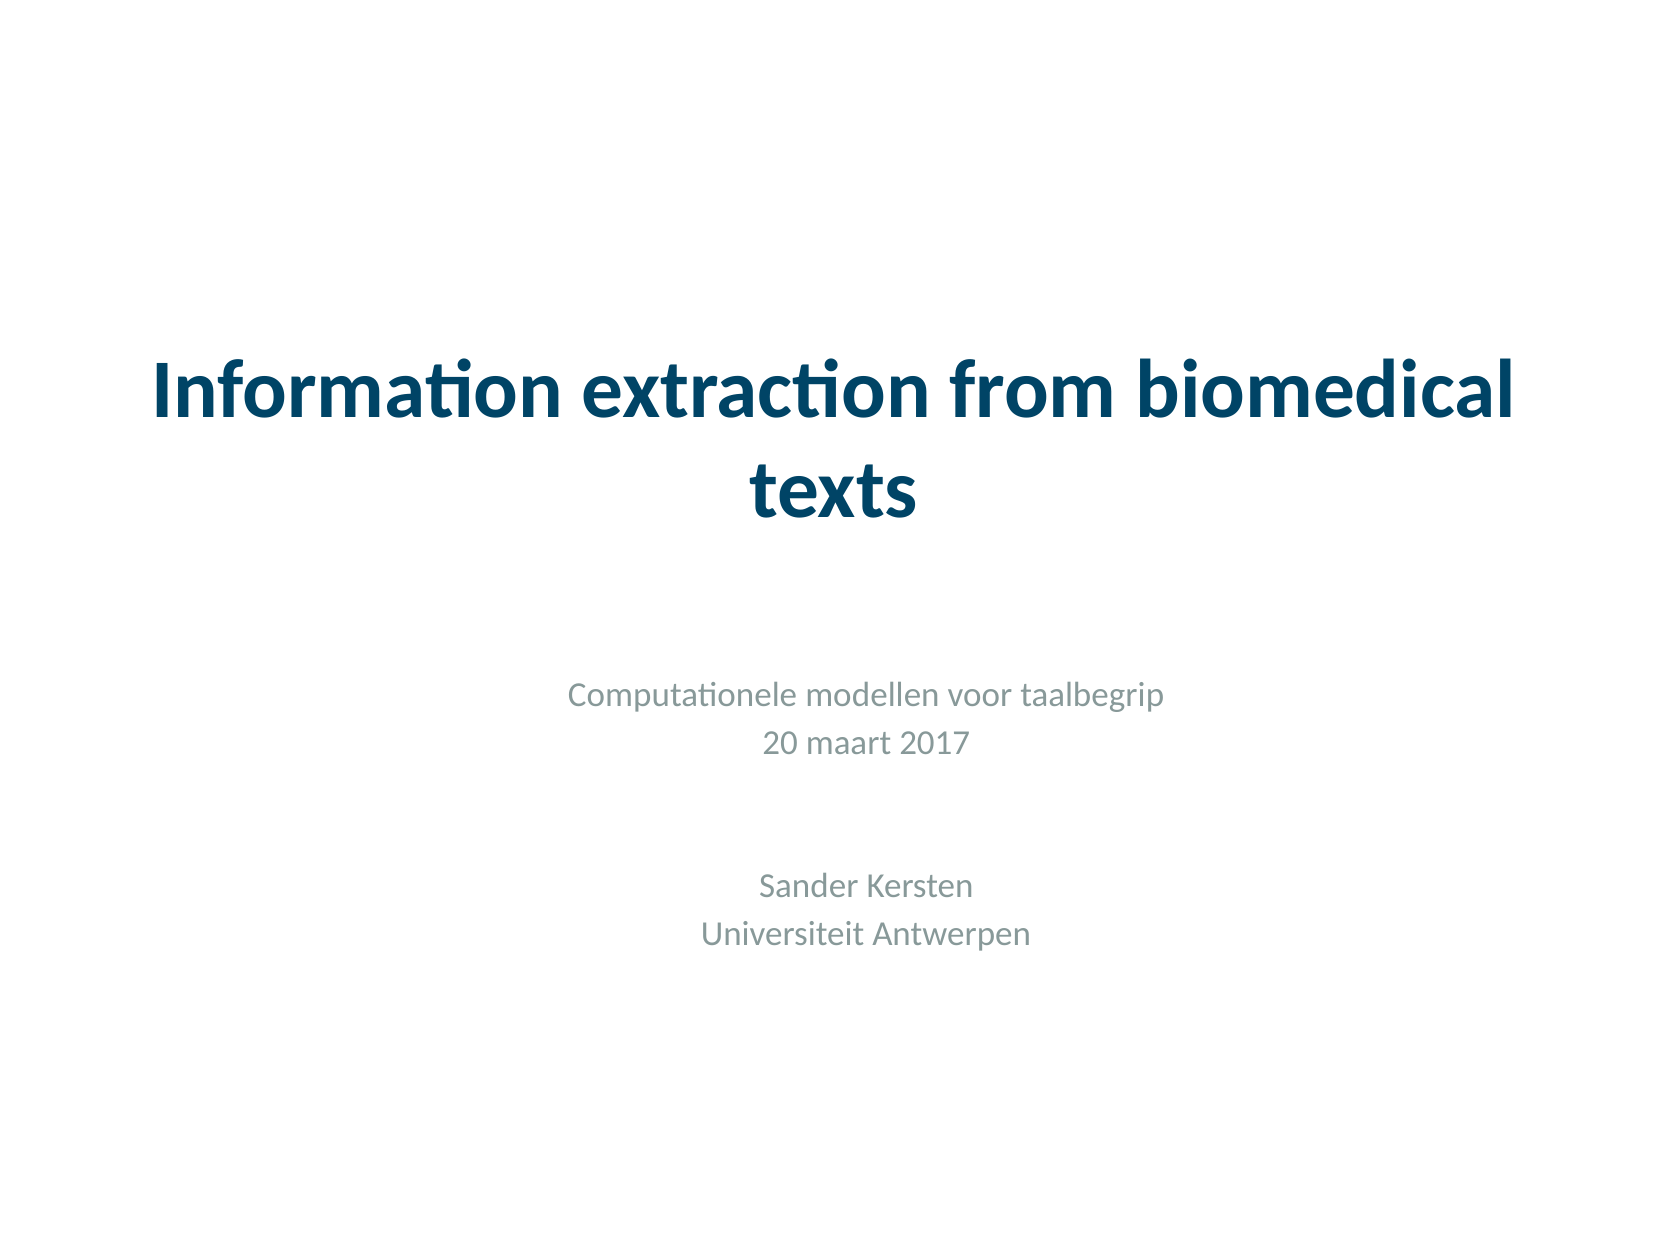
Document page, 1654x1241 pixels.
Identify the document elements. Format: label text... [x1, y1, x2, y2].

text_box Computationele modellen voor taalbegrip 20 maart 2017 Sander Kersten Universiteit Antwerpen [97, 570, 1636, 959]
title Information extraction from biomedical texts [105, 149, 1564, 541]
